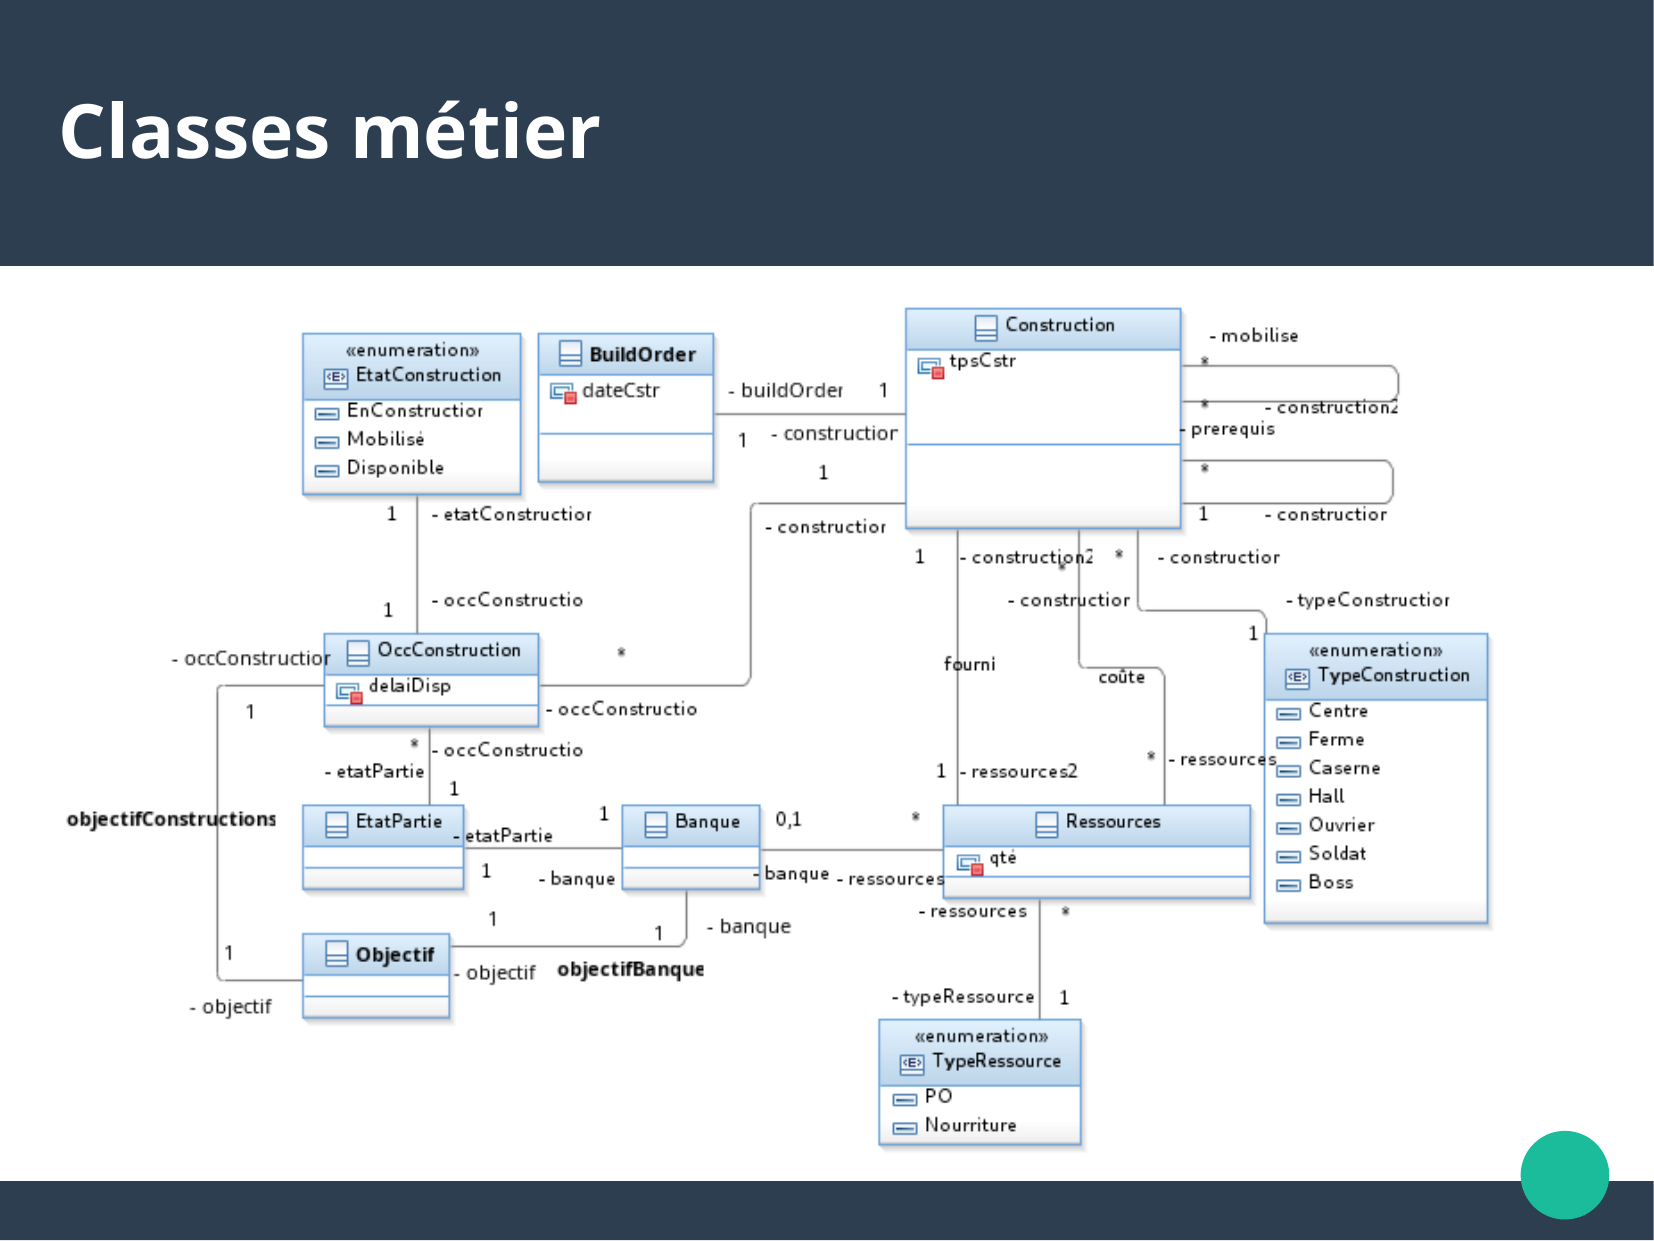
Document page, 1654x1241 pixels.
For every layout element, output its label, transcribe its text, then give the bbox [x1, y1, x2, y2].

picture [26, 285, 1512, 1171]
title Classes métier [59, 49, 1595, 207]
